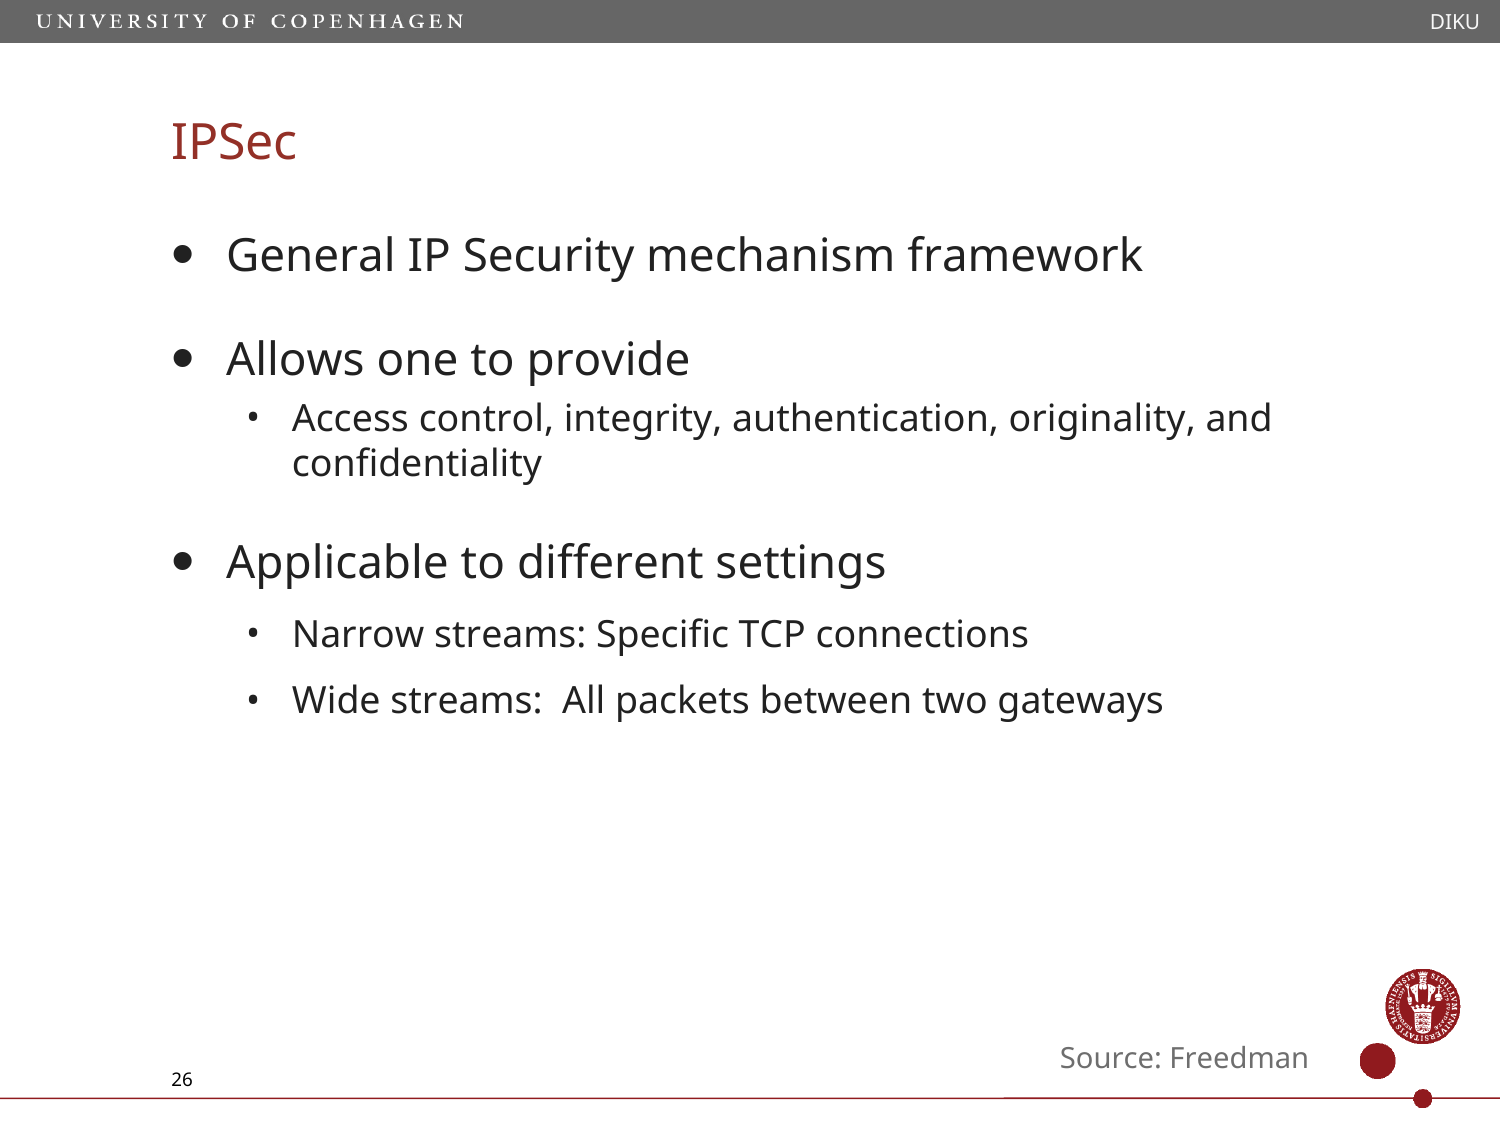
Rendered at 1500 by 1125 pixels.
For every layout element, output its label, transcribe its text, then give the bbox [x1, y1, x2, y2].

text_box IPSec [171, 75, 1329, 171]
text_box DIKU [469, 0, 1495, 43]
text_box General IP Security mechanism framework Allows one to provide Access control, integrity, authentication, originality, and confidentiality Applicable to different settings Narrow streams: Specific TCP connections Wide streams: All packets between two gateways [171, 225, 1329, 900]
picture [0, 910, 1500, 1122]
text_box Source: Freedman [1045, 1031, 1353, 1083]
text_box <number> [171, 1067, 522, 1092]
